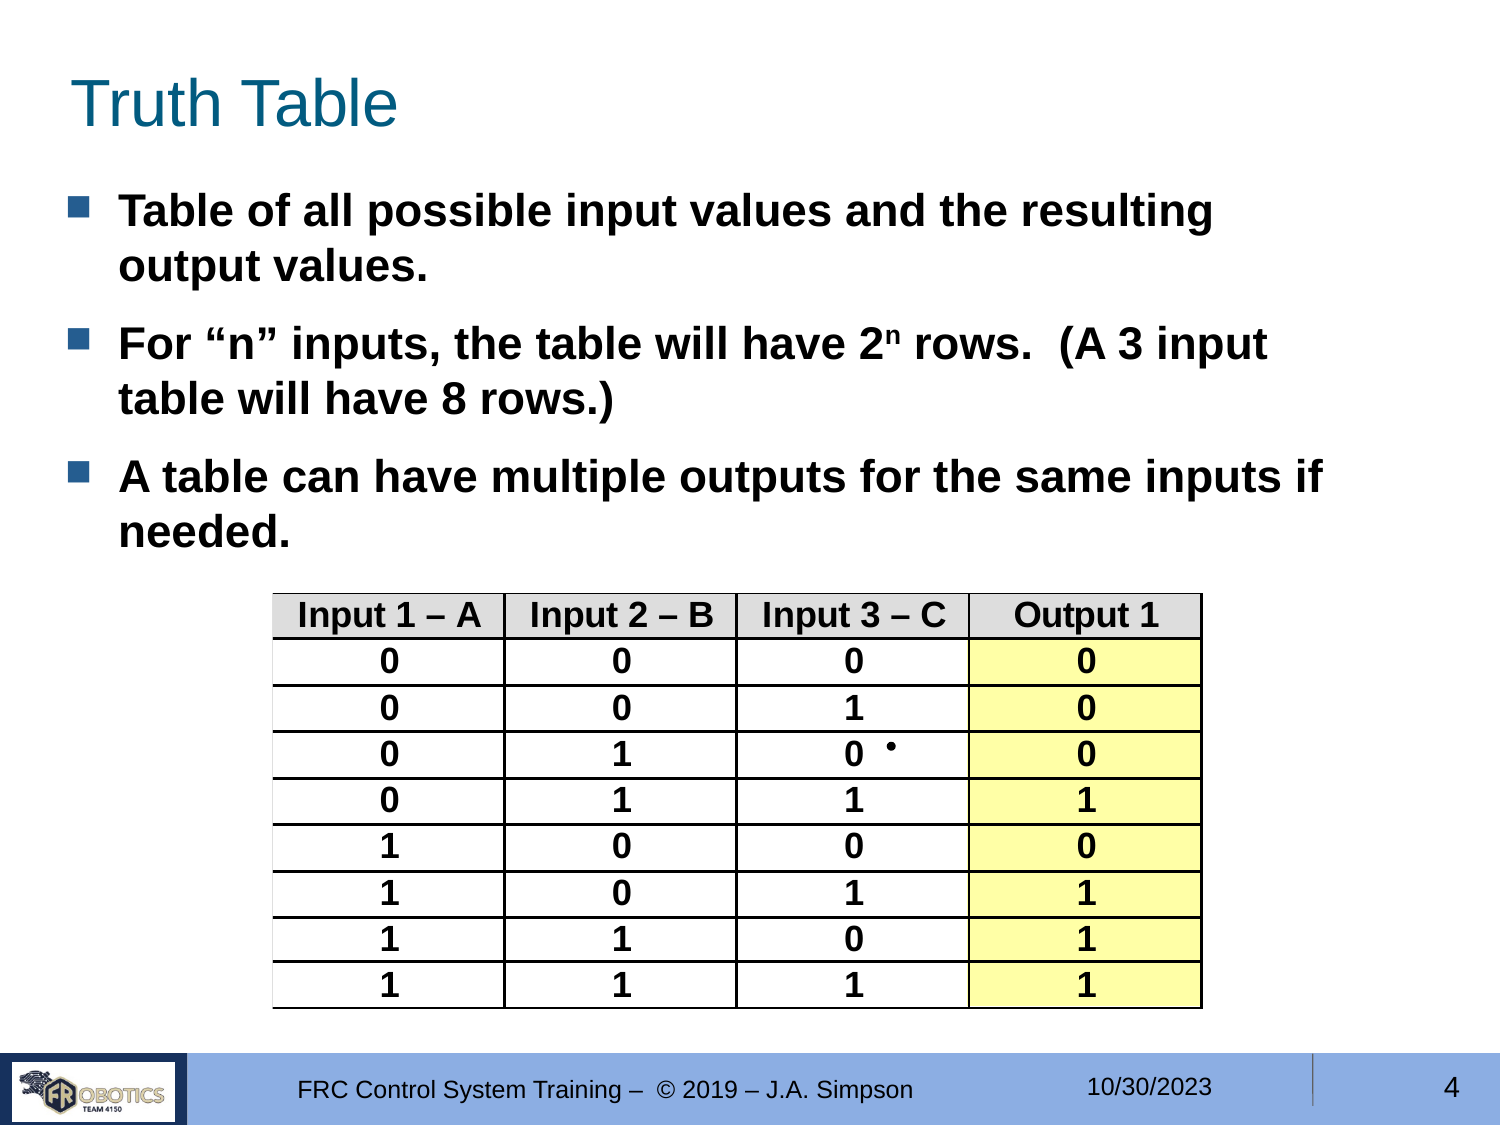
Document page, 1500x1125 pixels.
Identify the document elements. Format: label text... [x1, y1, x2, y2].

slide_number 10/30/2023 [1012, 1071, 1288, 1100]
footer FRC Control System Training – © 2019 – J.A. Simpson [225, 1074, 988, 1103]
picture [12, 1062, 175, 1122]
title Truth Table [55, 52, 1443, 148]
slide_number <number> [1337, 1072, 1475, 1100]
list Table of all possible input values and the resulting output values. For “n” inputs, the table will have 2n rows. (A 3 input table will have 8 rows.) A table can have multiple outputs for the same inputs if needed. [55, 173, 1340, 354]
picture [272, 593, 1206, 1014]
